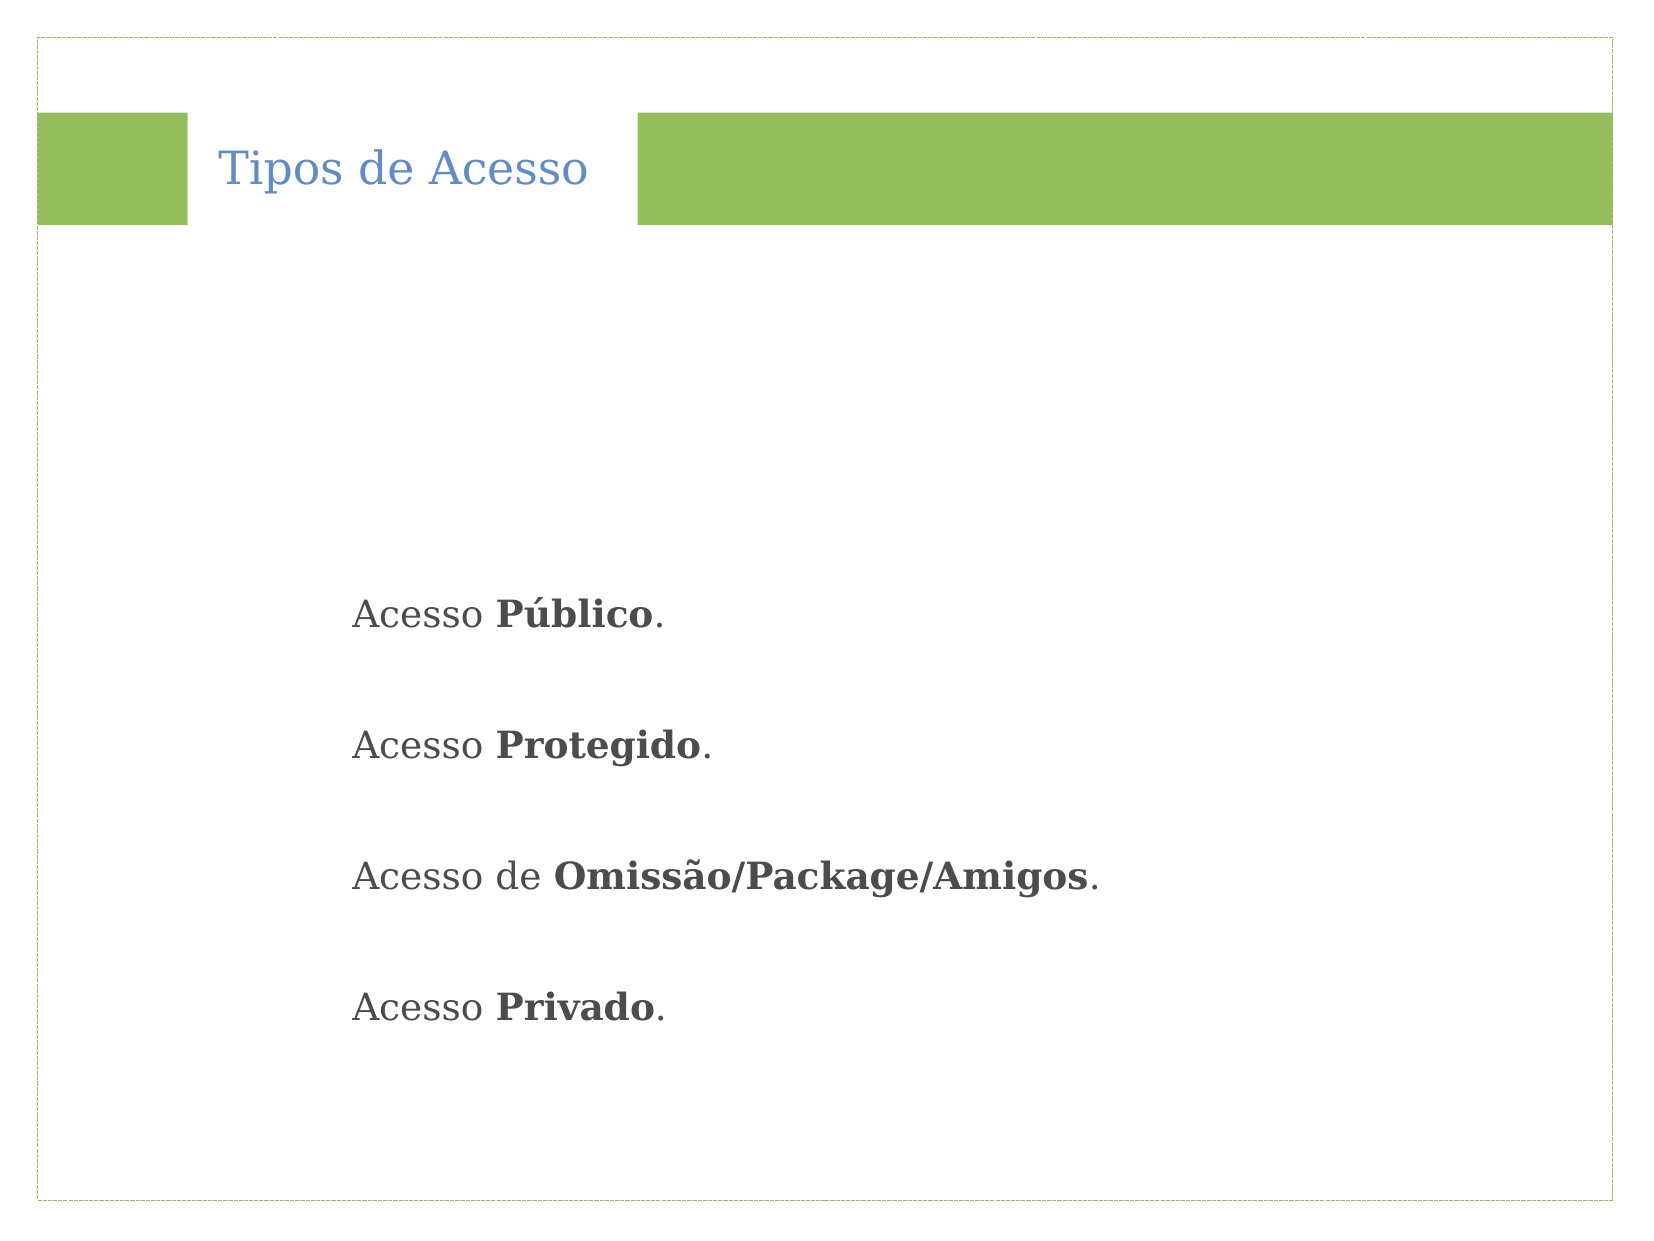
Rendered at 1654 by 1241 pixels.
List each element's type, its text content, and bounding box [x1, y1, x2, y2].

text_box Acesso Público. Acesso Protegido. Acesso de Omissão/Package/Amigos. Acesso Privado. [337, 562, 1426, 1088]
text_box [637, 112, 1613, 226]
text_box [37, 112, 188, 226]
text_box Tipos de Acesso [203, 134, 605, 203]
